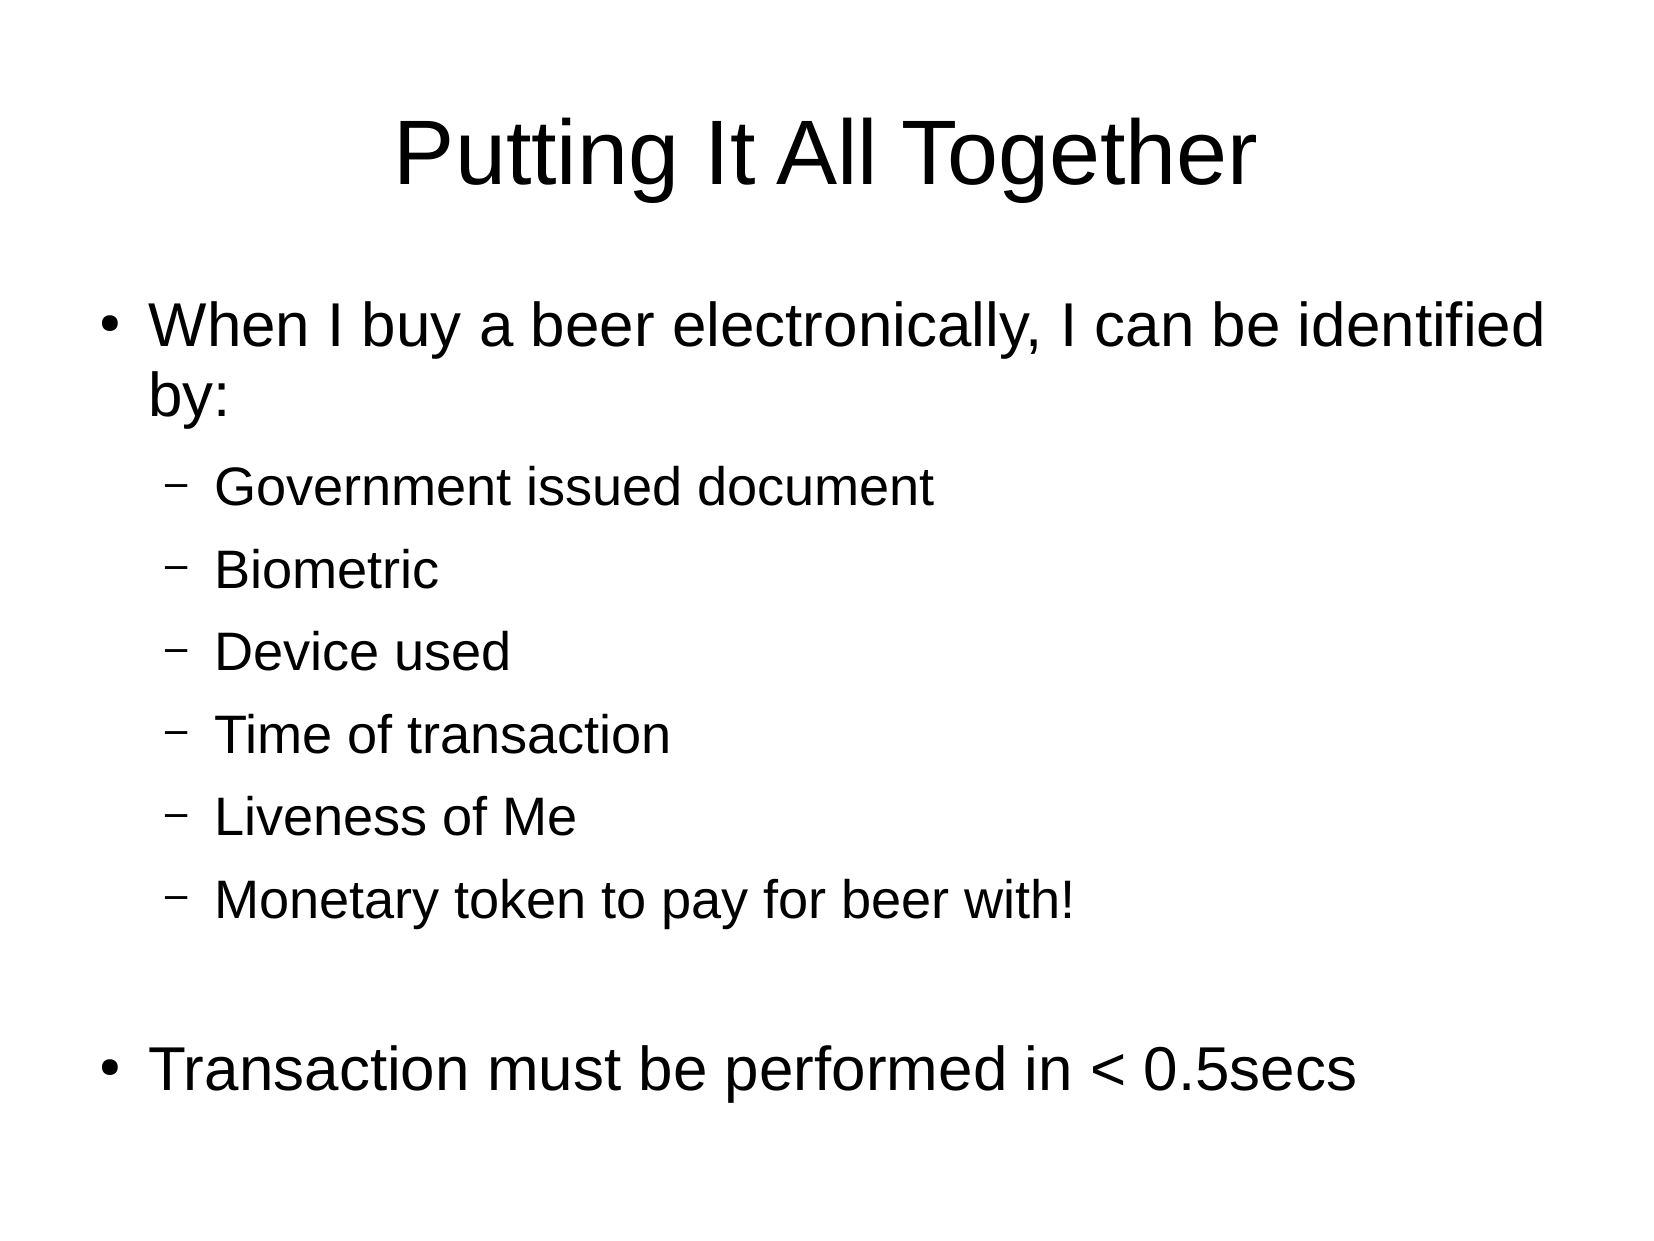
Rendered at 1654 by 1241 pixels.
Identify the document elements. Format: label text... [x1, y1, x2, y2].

title Putting It All Together [82, 49, 1571, 257]
list When I buy a beer electronically, I can be identified by: Government issued document Biometric Device used Time of transaction Liveness of Me Monetary token to pay for beer with! Transaction must be performed in < 0.5secs [82, 290, 1571, 1111]
